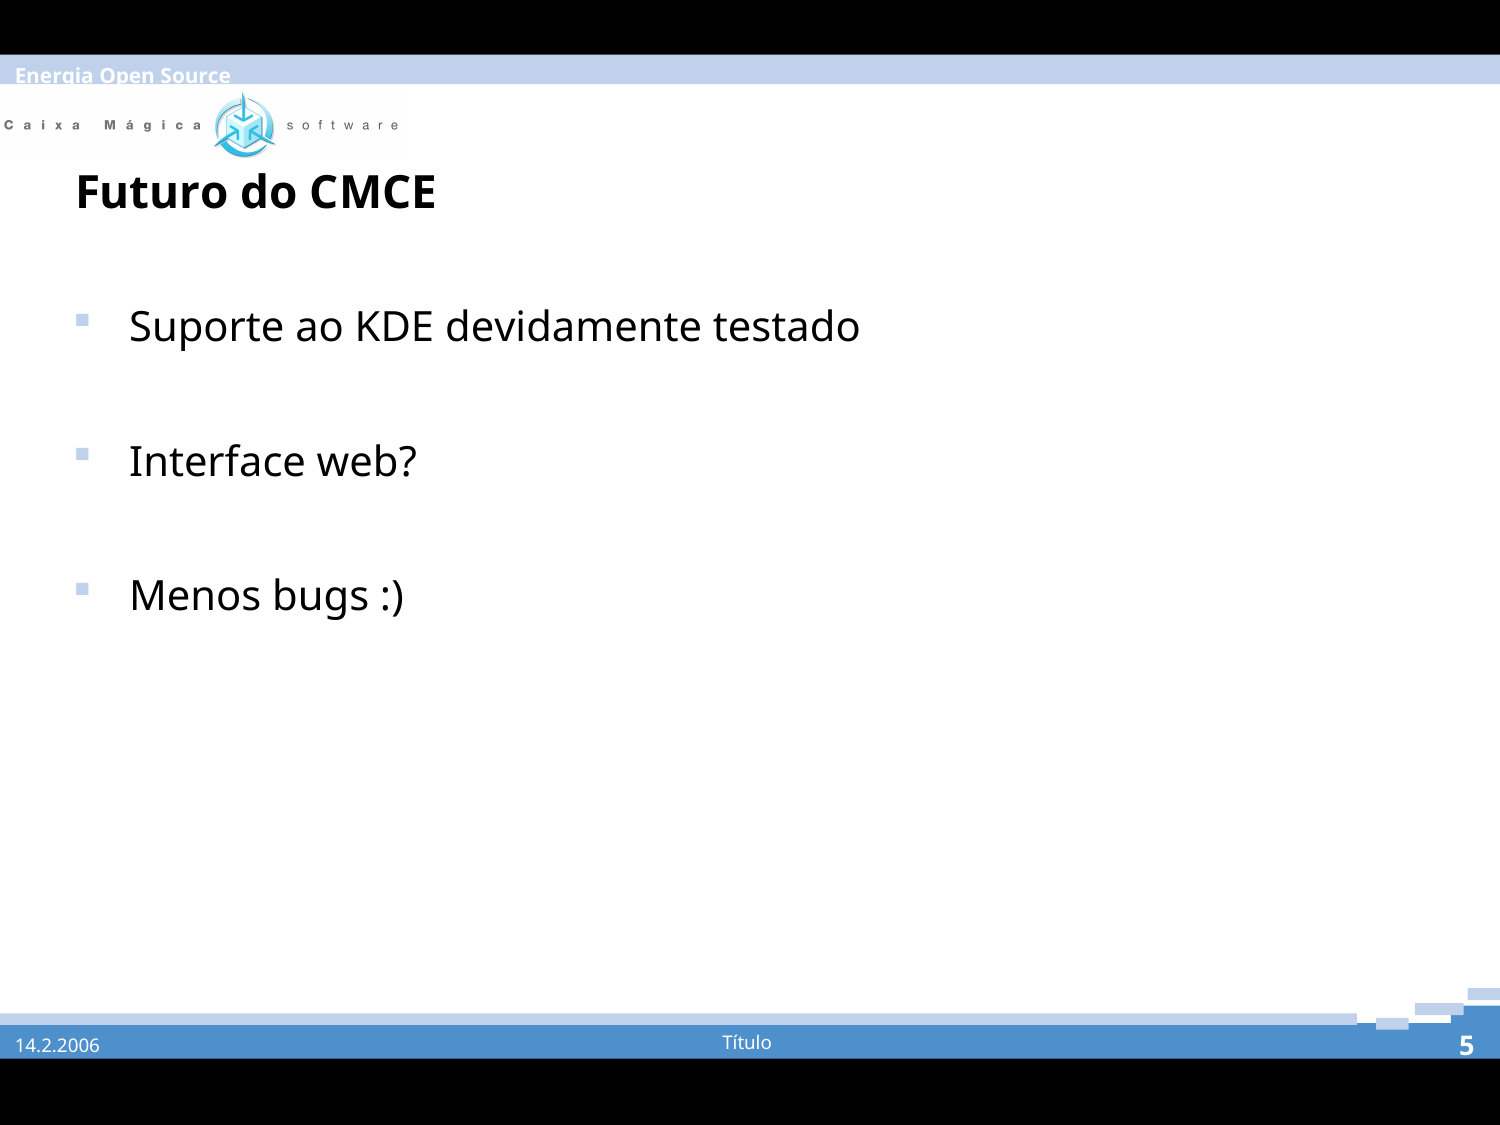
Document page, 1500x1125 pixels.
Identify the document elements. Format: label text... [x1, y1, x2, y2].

list Suporte ao KDE devidamente testado Interface web? Menos bugs :) [72, 229, 1423, 972]
title Futuro do CMCE [75, 136, 1334, 229]
picture [0, 90, 408, 158]
